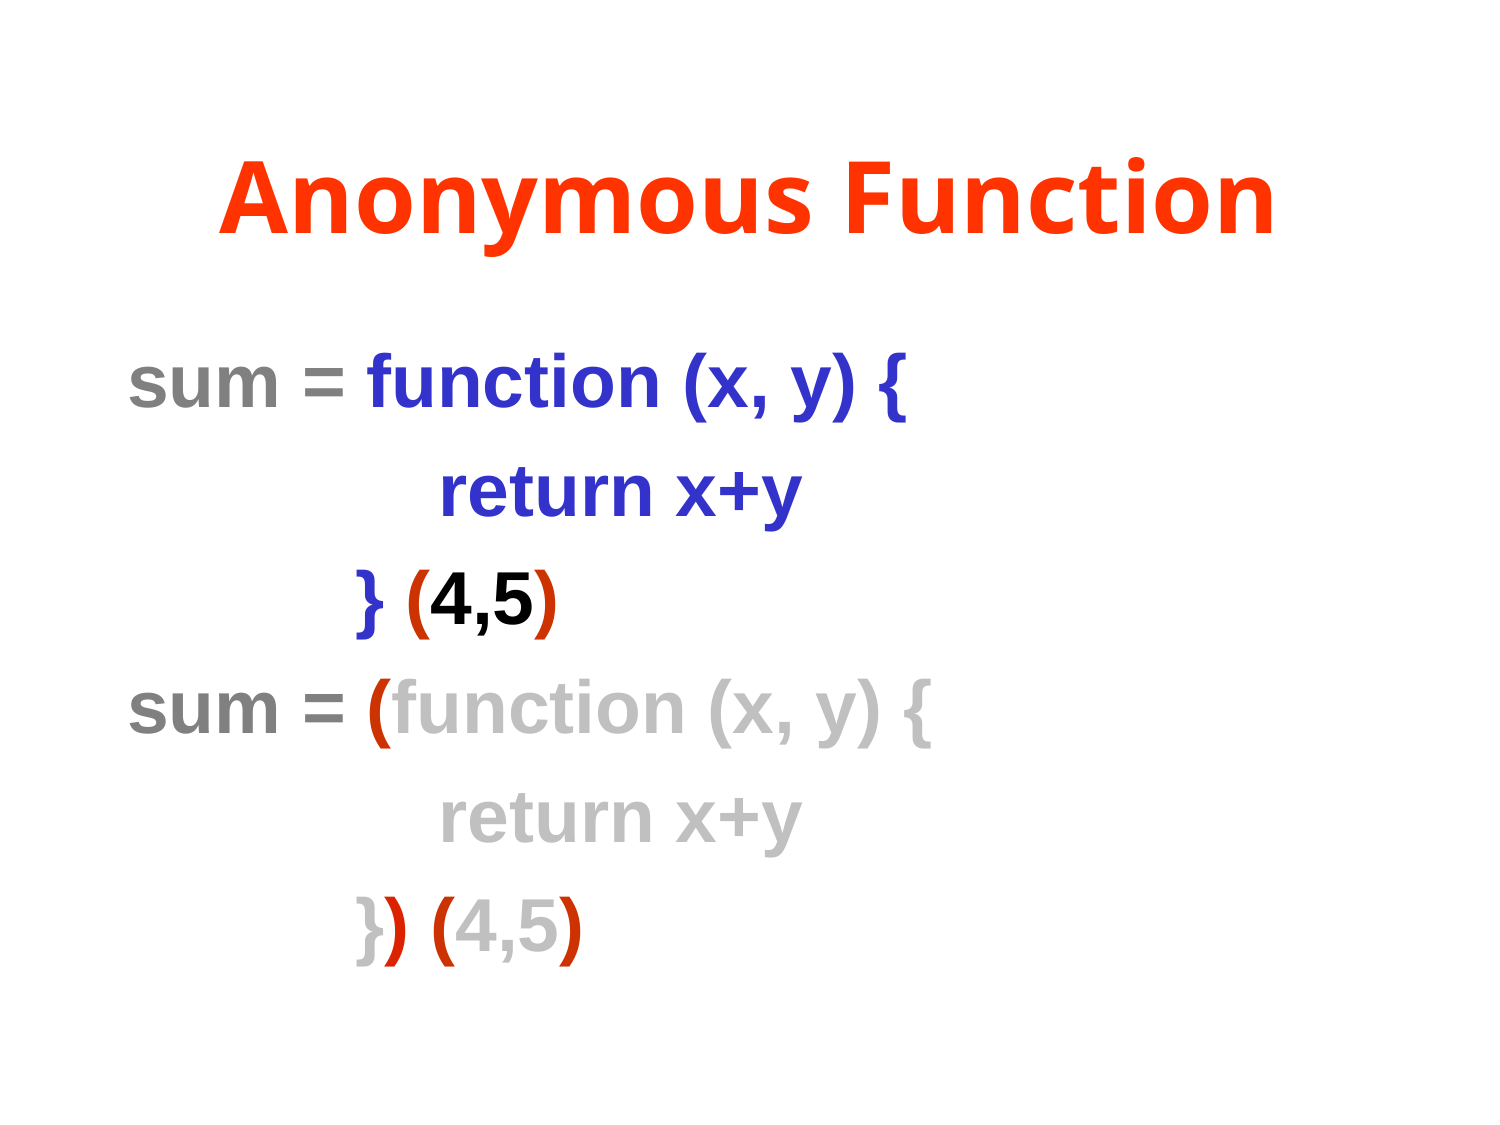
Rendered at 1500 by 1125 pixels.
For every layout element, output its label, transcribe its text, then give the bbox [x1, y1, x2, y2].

title Anonymous Function [112, 99, 1388, 288]
list sum = function (x, y) { return x+y } (4,5) sum = (function (x, y) { return x+y }) (4,5) [112, 324, 1388, 1083]
